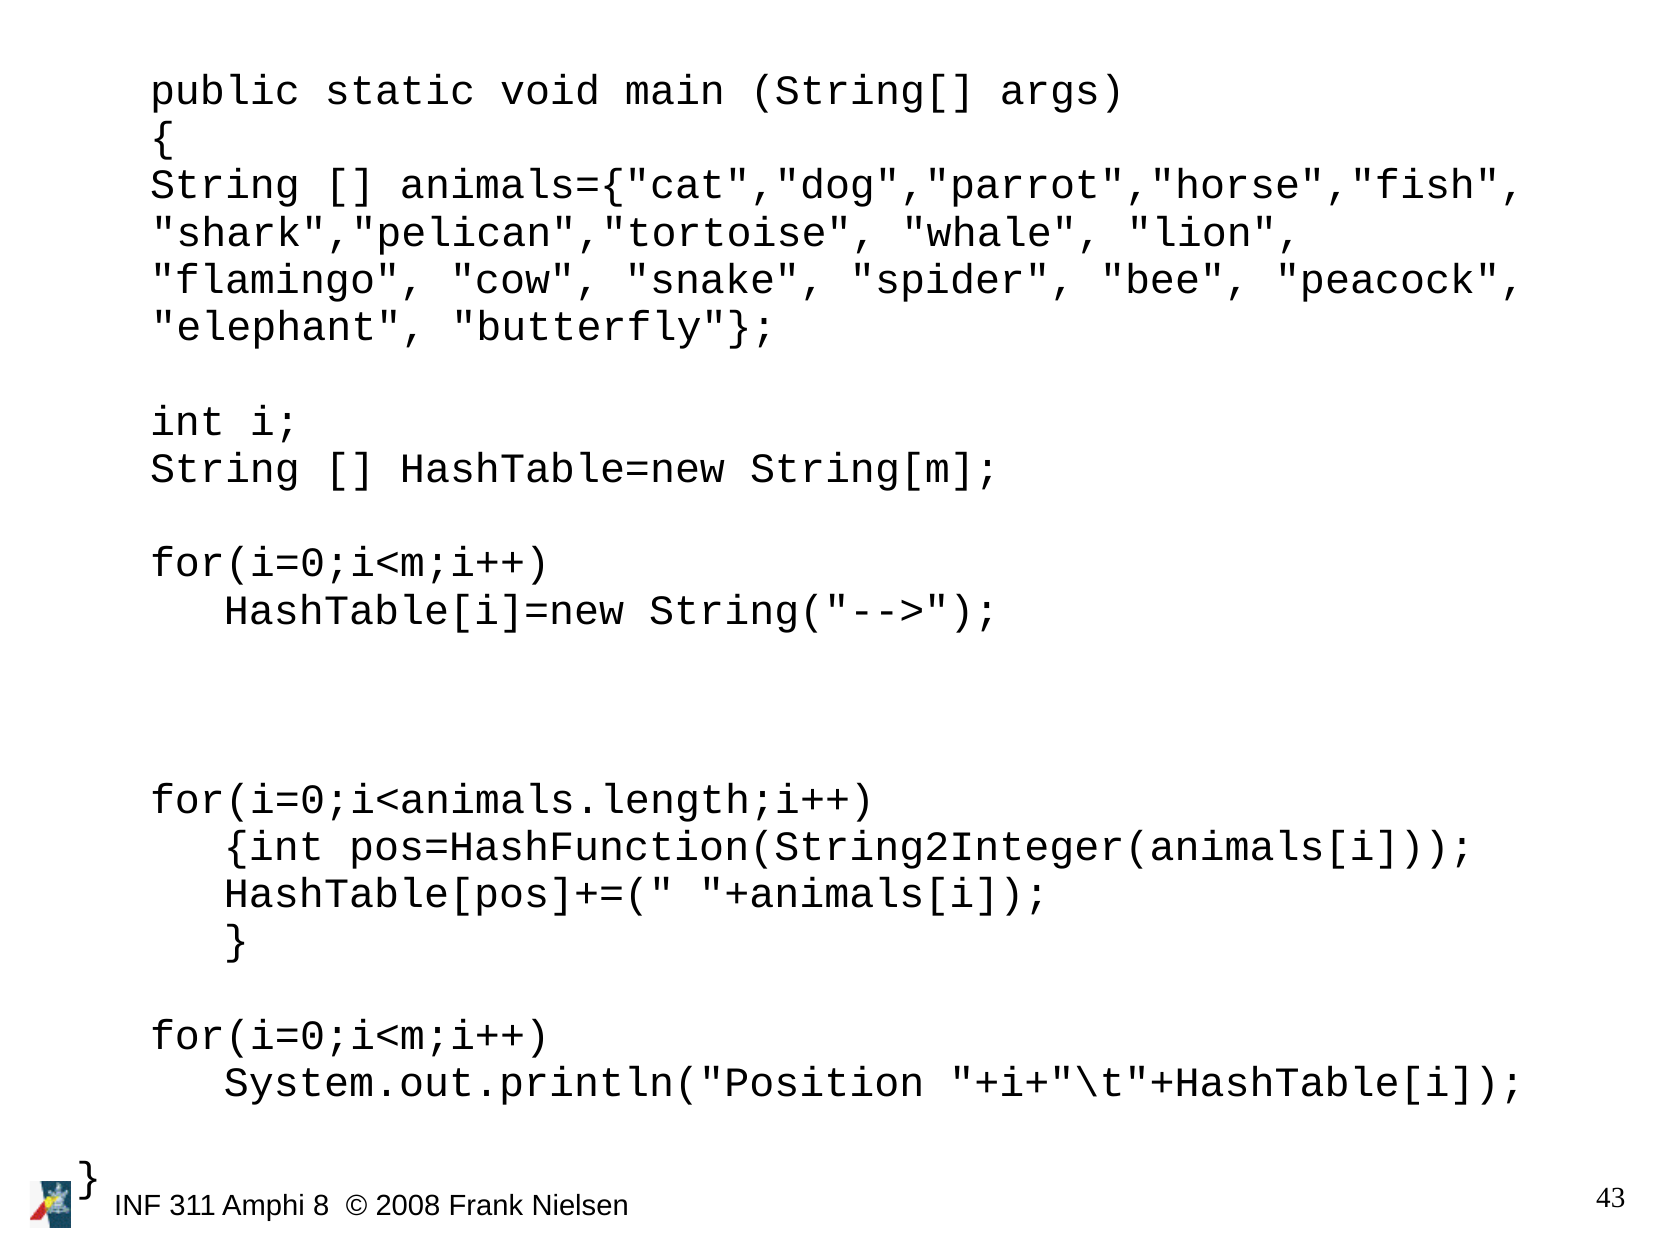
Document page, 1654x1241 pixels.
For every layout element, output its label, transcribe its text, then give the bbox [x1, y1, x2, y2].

picture [29, 1181, 71, 1228]
text_box public static void main (String[] args) { String [] animals={"cat","dog","parrot","horse","fish", "shark","pelican","tortoise", "whale", "lion", "flamingo", "cow", "snake", "spider", "bee", "peacock", "elephant", "butterfly"}; int i; String [] HashTable=new String[m]; for(i=0;i<m;i++) HashTable[i]=new String("-->"); for(i=0;i<animals.length;i++) {int pos=HashFunction(String2Integer(animals[i])); HashTable[pos]+=(" "+animals[i]); } for(i=0;i<m;i++) System.out.println("Position "+i+"\t"+HashTable[i]); } [61, 62, 1565, 1152]
